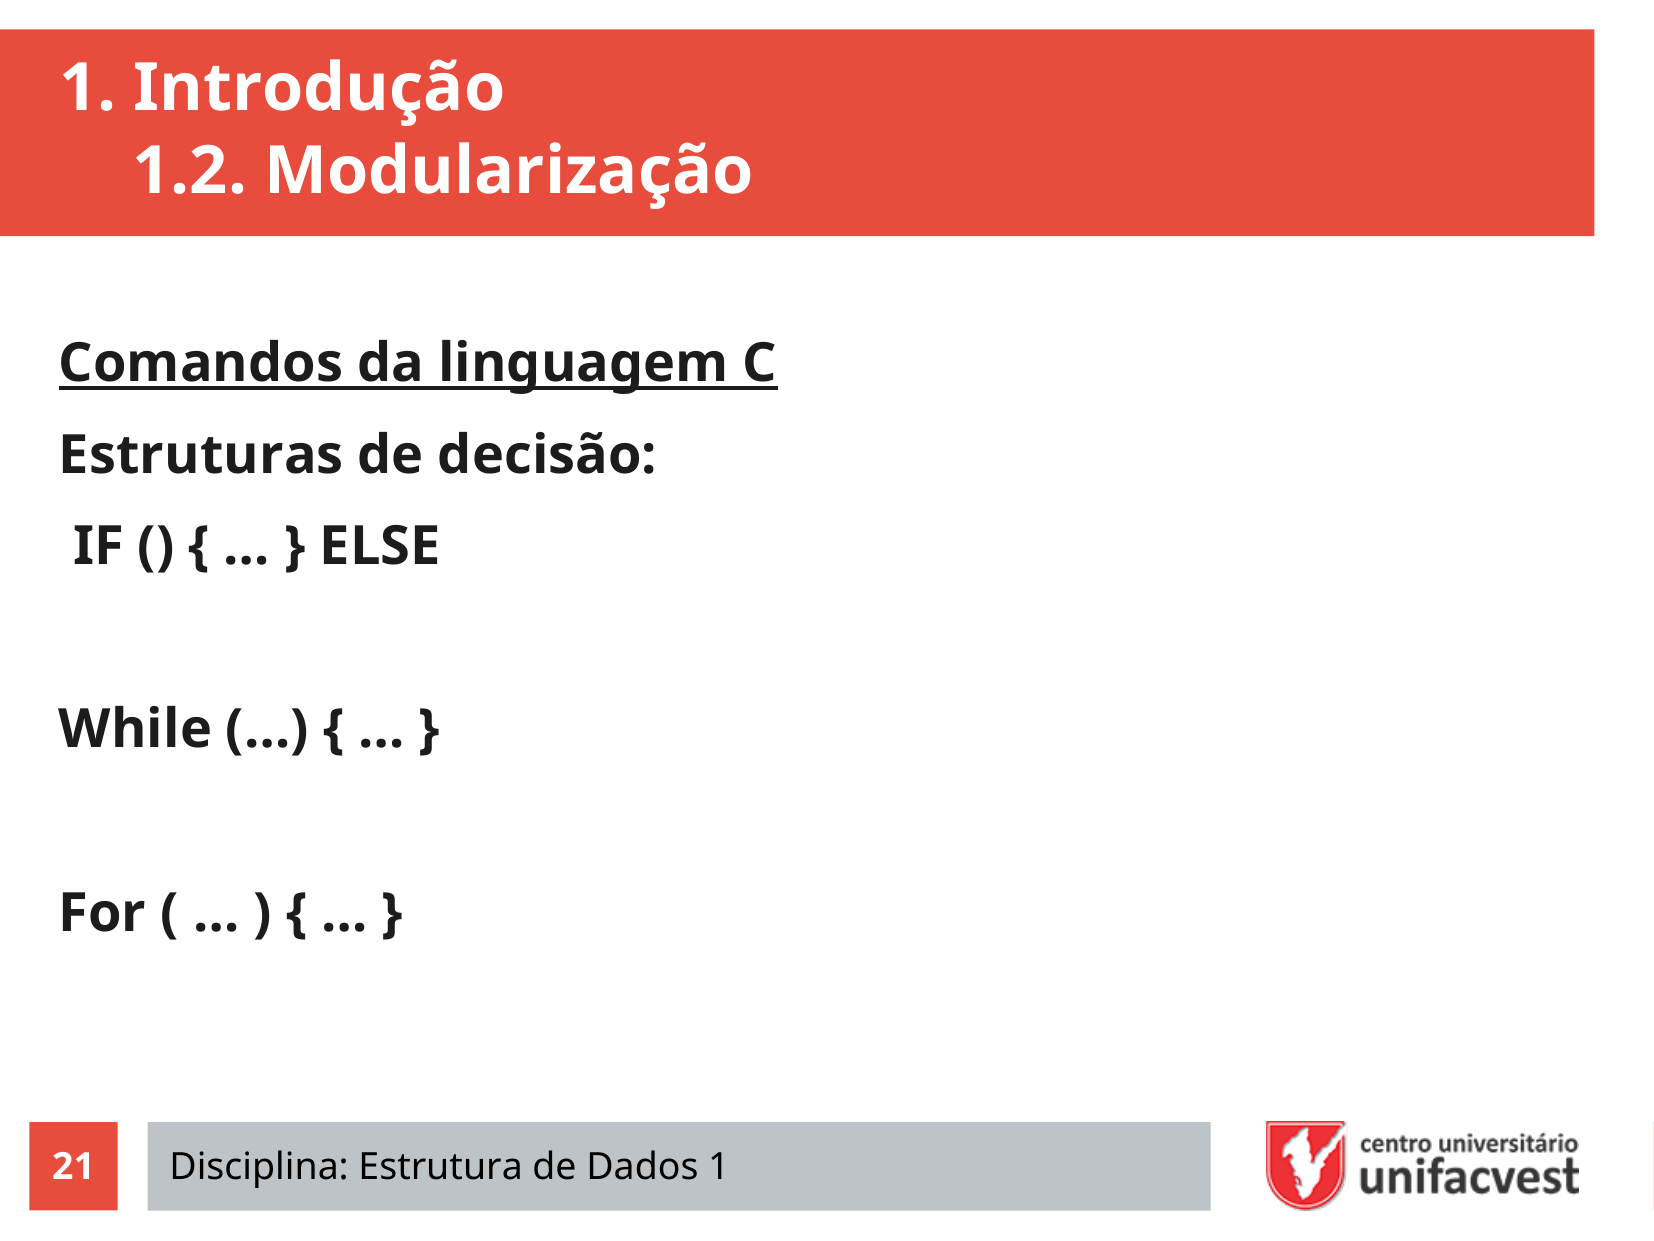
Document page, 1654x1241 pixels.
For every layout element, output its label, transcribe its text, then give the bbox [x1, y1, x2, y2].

picture [1266, 1121, 1579, 1211]
list Comandos da linguagem C Estruturas de decisão: IF () { … } ELSE While (…) { … } For ( … ) { … } [59, 324, 1566, 1093]
text_box Disciplina: Estrutura de Dados 1 [154, 1132, 1205, 1196]
text_box [1238, 1120, 1654, 1212]
title 1. Introdução 1.2. Modularização [59, 59, 1595, 207]
